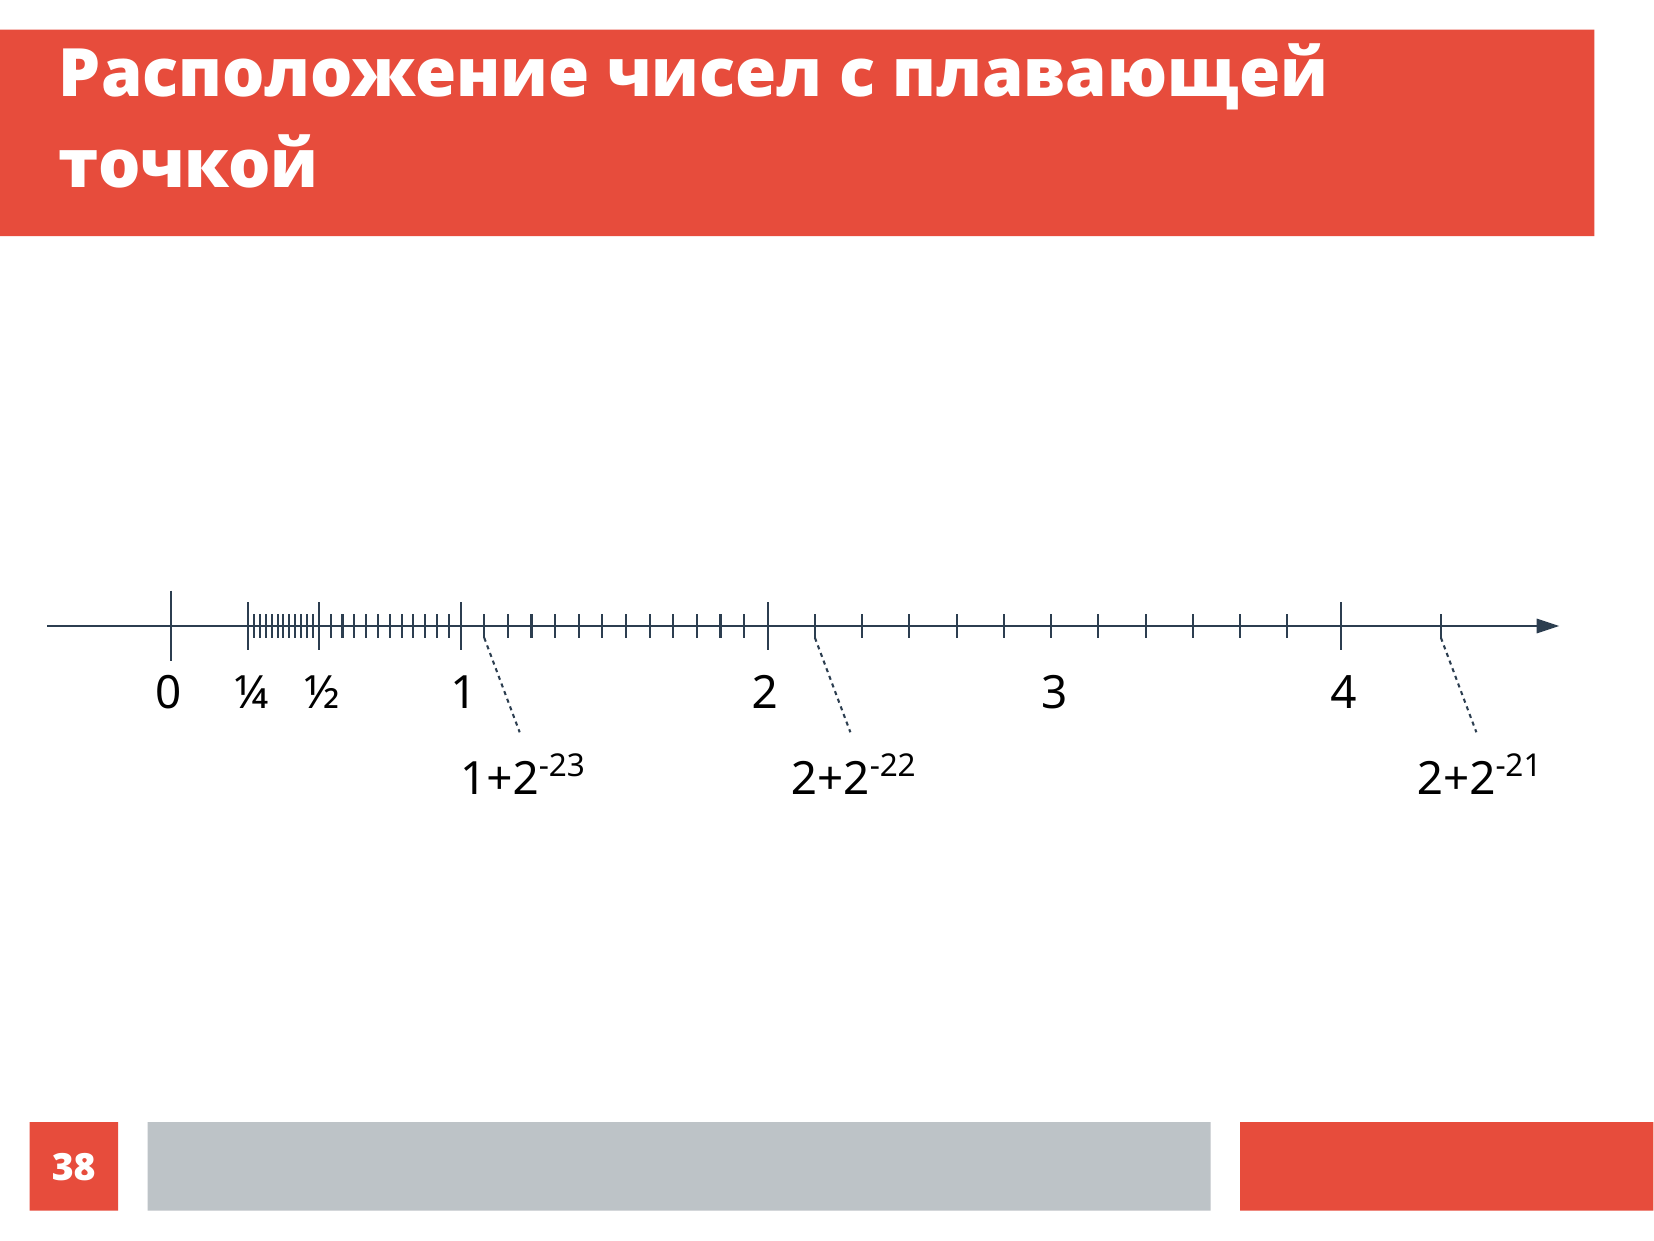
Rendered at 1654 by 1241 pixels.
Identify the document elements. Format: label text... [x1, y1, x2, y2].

text_box 4 [1316, 661, 1371, 721]
title Расположение чисел с плавающей точкой [59, 59, 1595, 207]
text_box 1 [437, 661, 491, 721]
text_box 0 [141, 661, 195, 721]
text_box ½ [295, 661, 349, 721]
text_box 2 [738, 661, 792, 721]
text_box 2+2-21 [1452, 744, 1506, 804]
text_box 1+2-23 [496, 744, 550, 804]
text_box 3 [1027, 661, 1081, 721]
text_box ¼ [224, 661, 278, 721]
text_box 2+2-22 [826, 744, 880, 804]
